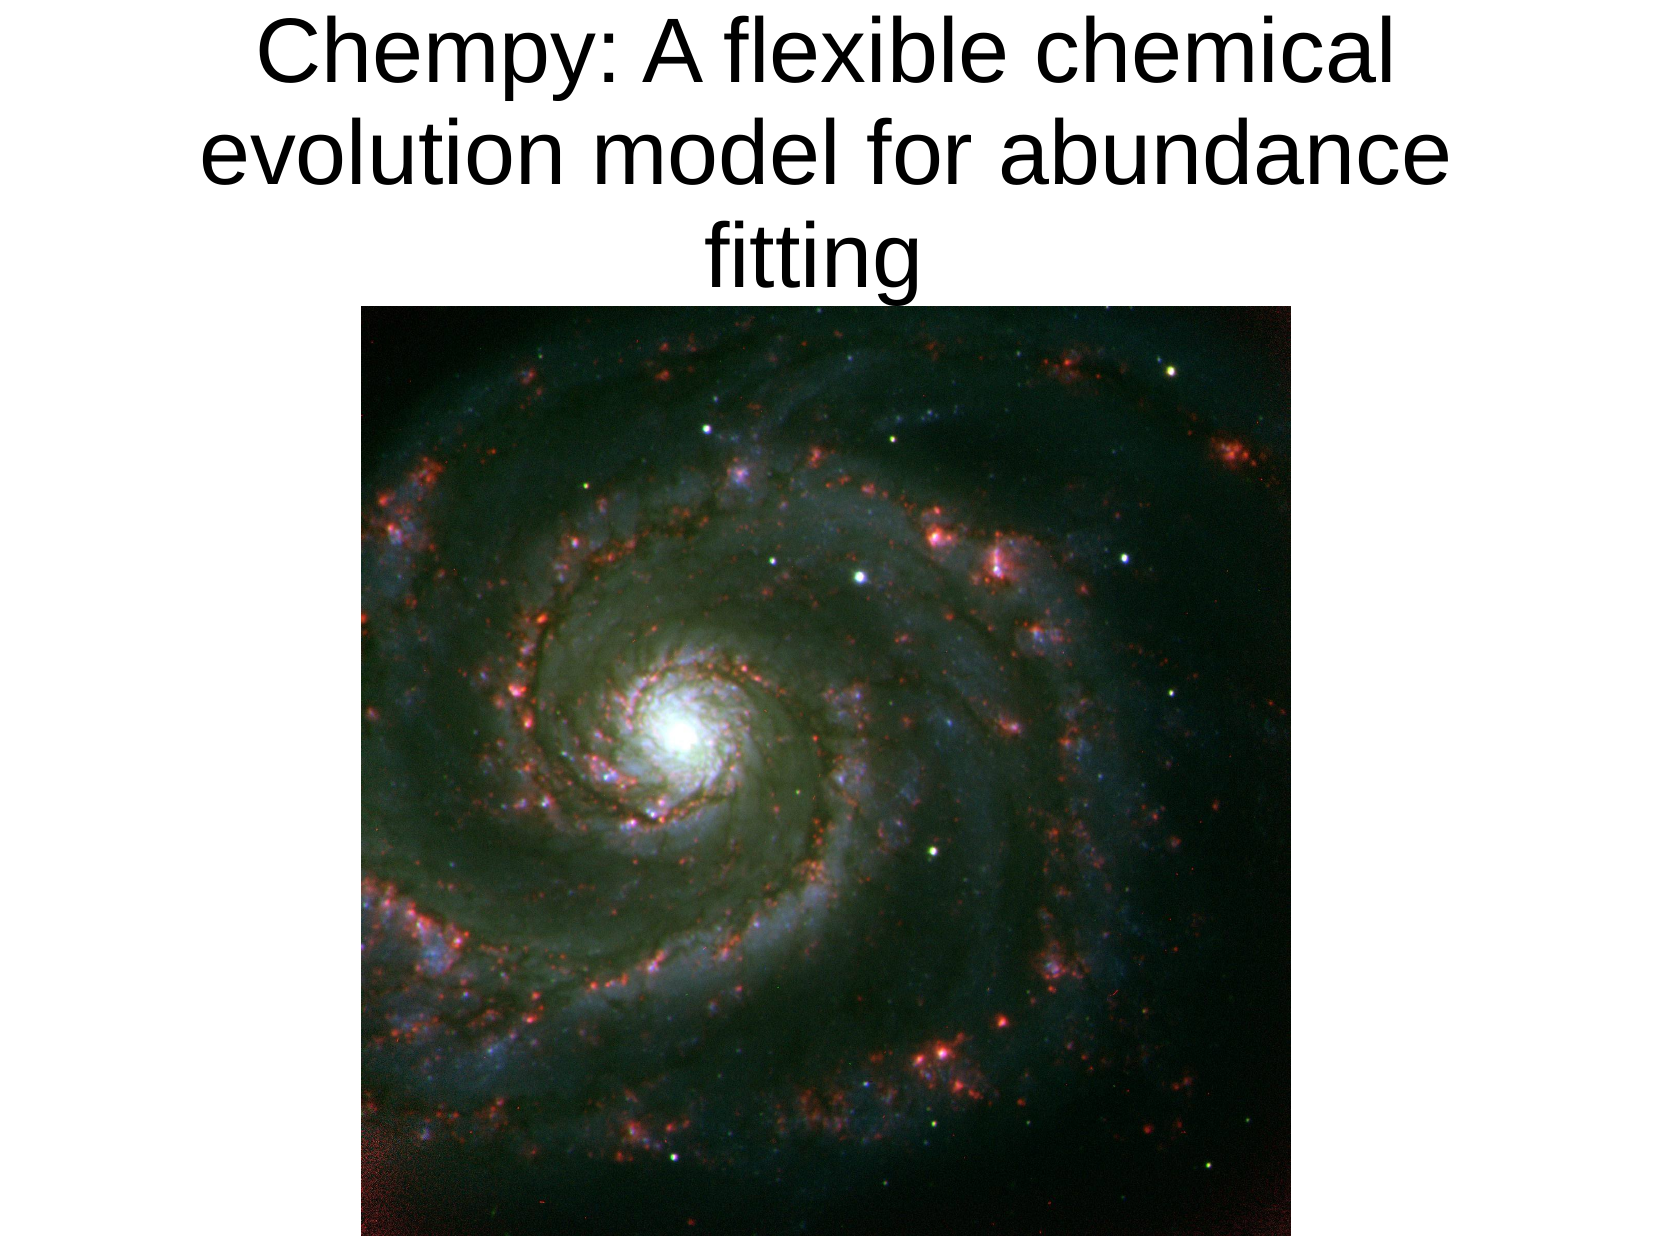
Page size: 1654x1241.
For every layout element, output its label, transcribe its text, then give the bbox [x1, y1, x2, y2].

title Chempy: A flexible chemical evolution model for abundance fitting [82, 0, 1571, 307]
picture [361, 306, 1291, 1236]
